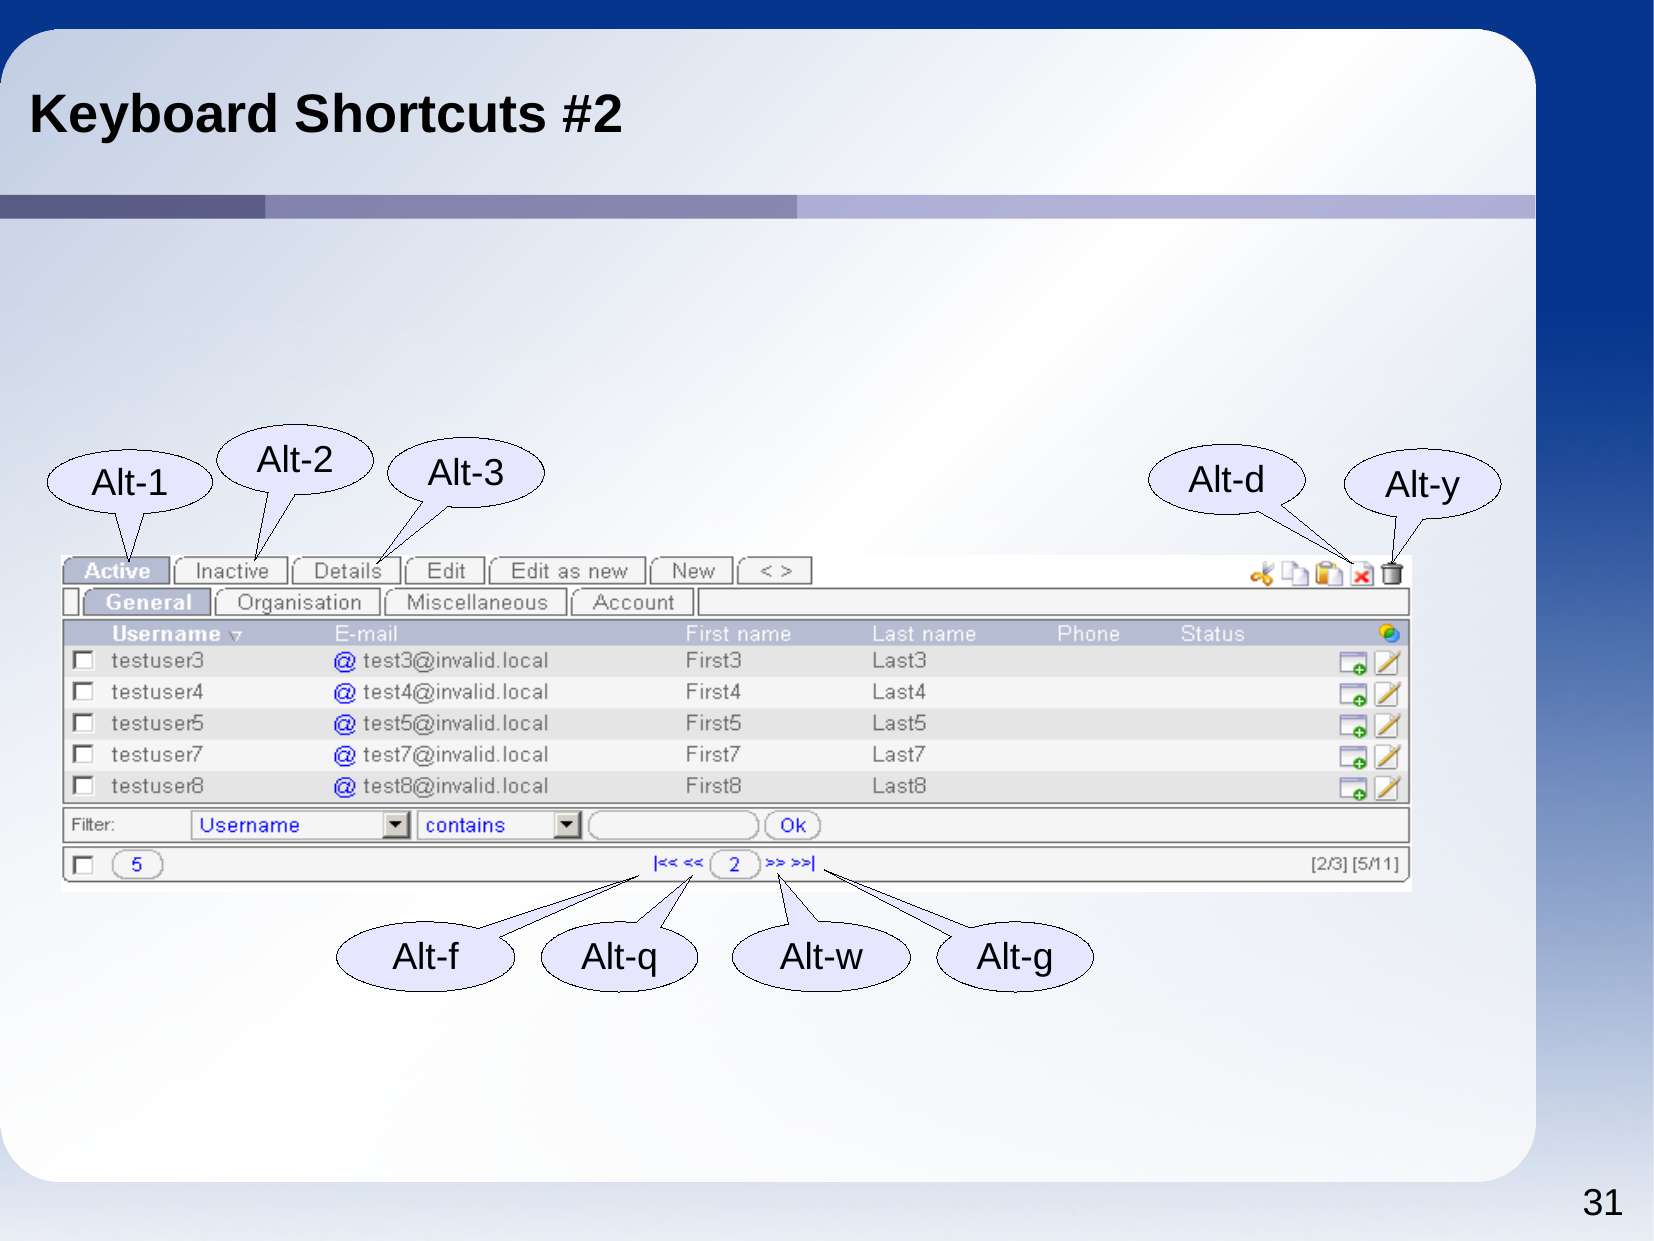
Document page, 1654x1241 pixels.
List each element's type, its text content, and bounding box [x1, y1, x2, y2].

text_box Alt-1 [47, 449, 213, 562]
text_box Alt-w [732, 873, 911, 992]
text_box Alt-q [541, 875, 698, 993]
text_box Alt-2 [216, 424, 374, 561]
text_box Alt-y [1344, 448, 1502, 564]
text_box Alt-3 [376, 437, 545, 564]
text_box Alt-f [336, 875, 639, 992]
picture [0, 0, 1654, 1241]
text_box Alt-d [1148, 444, 1354, 564]
title Keyboard Shortcuts #2 [29, 49, 1506, 178]
text_box Alt-g [824, 869, 1094, 993]
picture [61, 555, 1412, 892]
